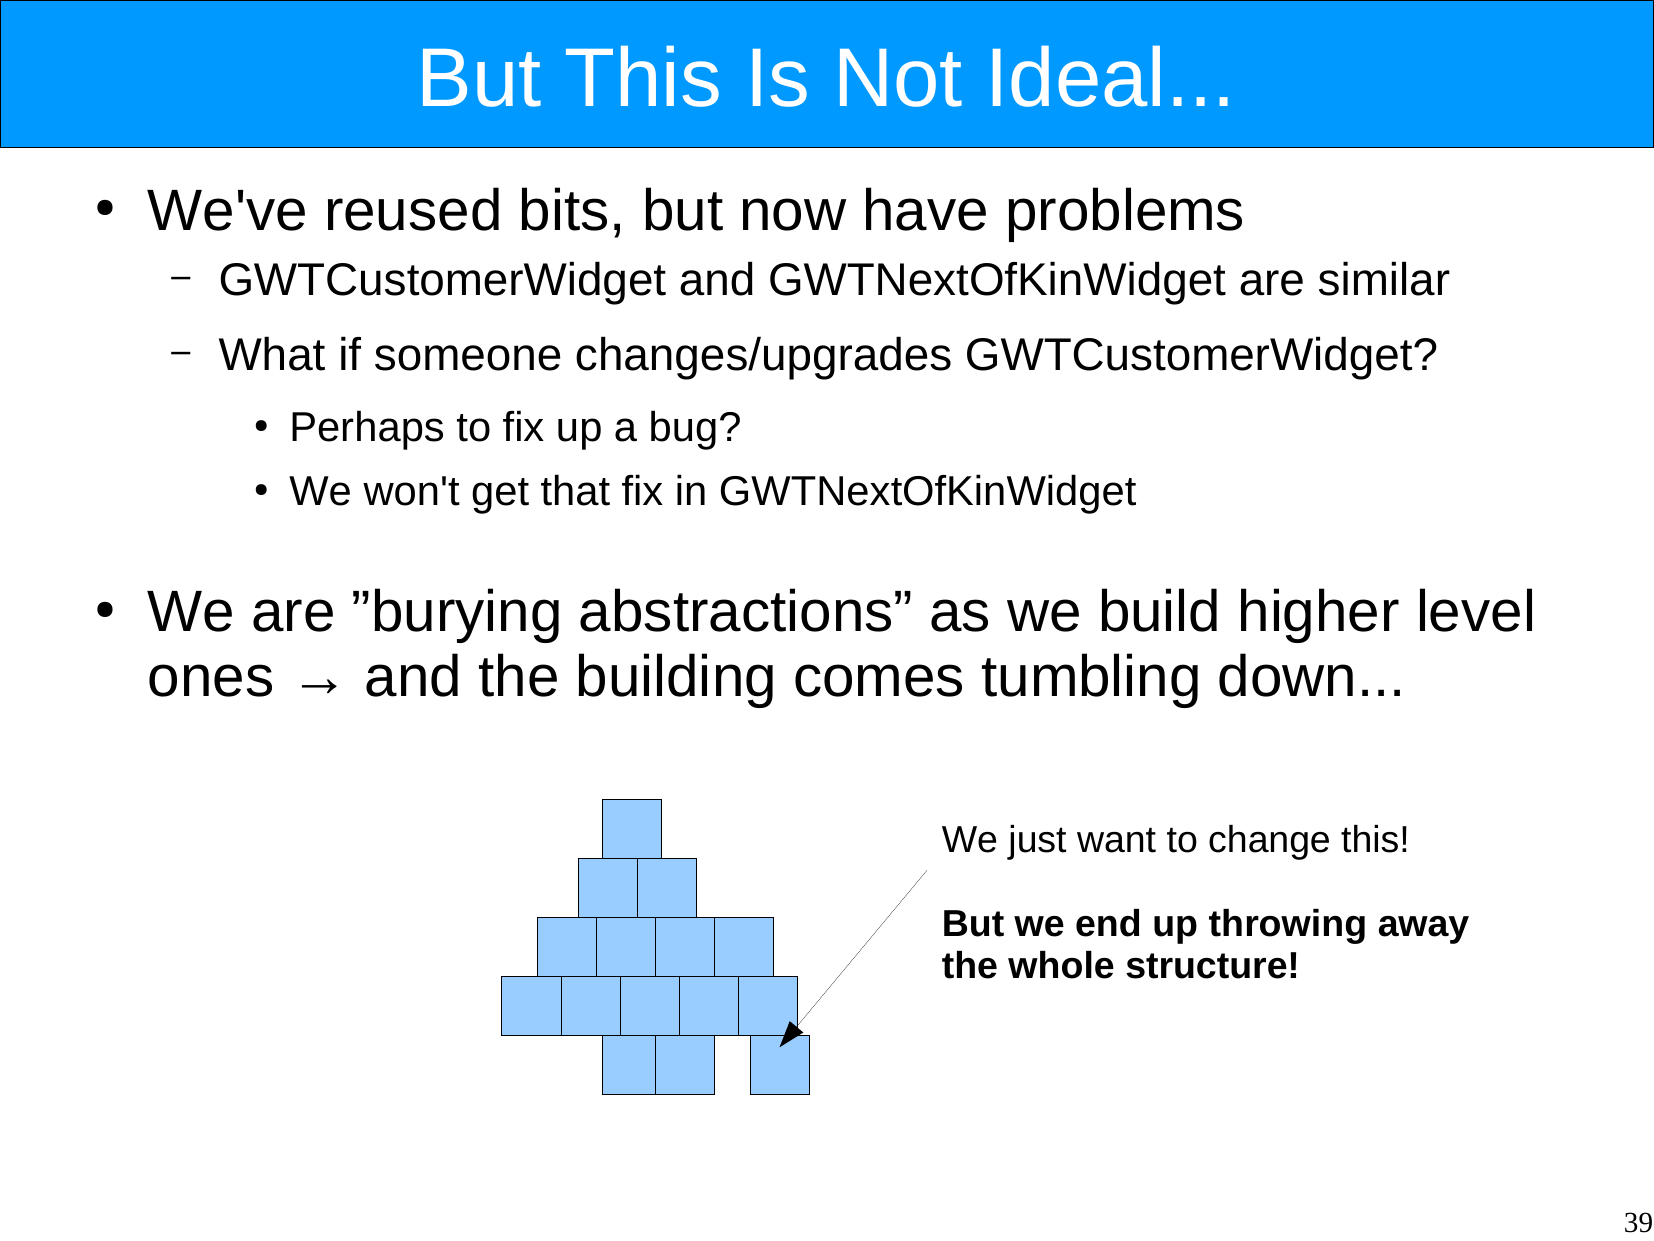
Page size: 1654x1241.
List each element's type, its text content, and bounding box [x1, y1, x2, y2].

title But This Is Not Ideal... [82, 13, 1571, 142]
text_box [501, 799, 810, 1095]
list We've reused bits, but now have problems GWTCustomerWidget and GWTNextOfKinWidget are similar What if someone changes/upgrades GWTCustomerWidget? Perhaps to fix up a bug? We won't get that fix in GWTNextOfKinWidget We are ”burying abstractions” as we build higher level ones → and the building comes tumbling down... [76, 177, 1565, 1196]
text_box We just want to change this! But we end up throwing away the whole structure! [927, 811, 1485, 994]
